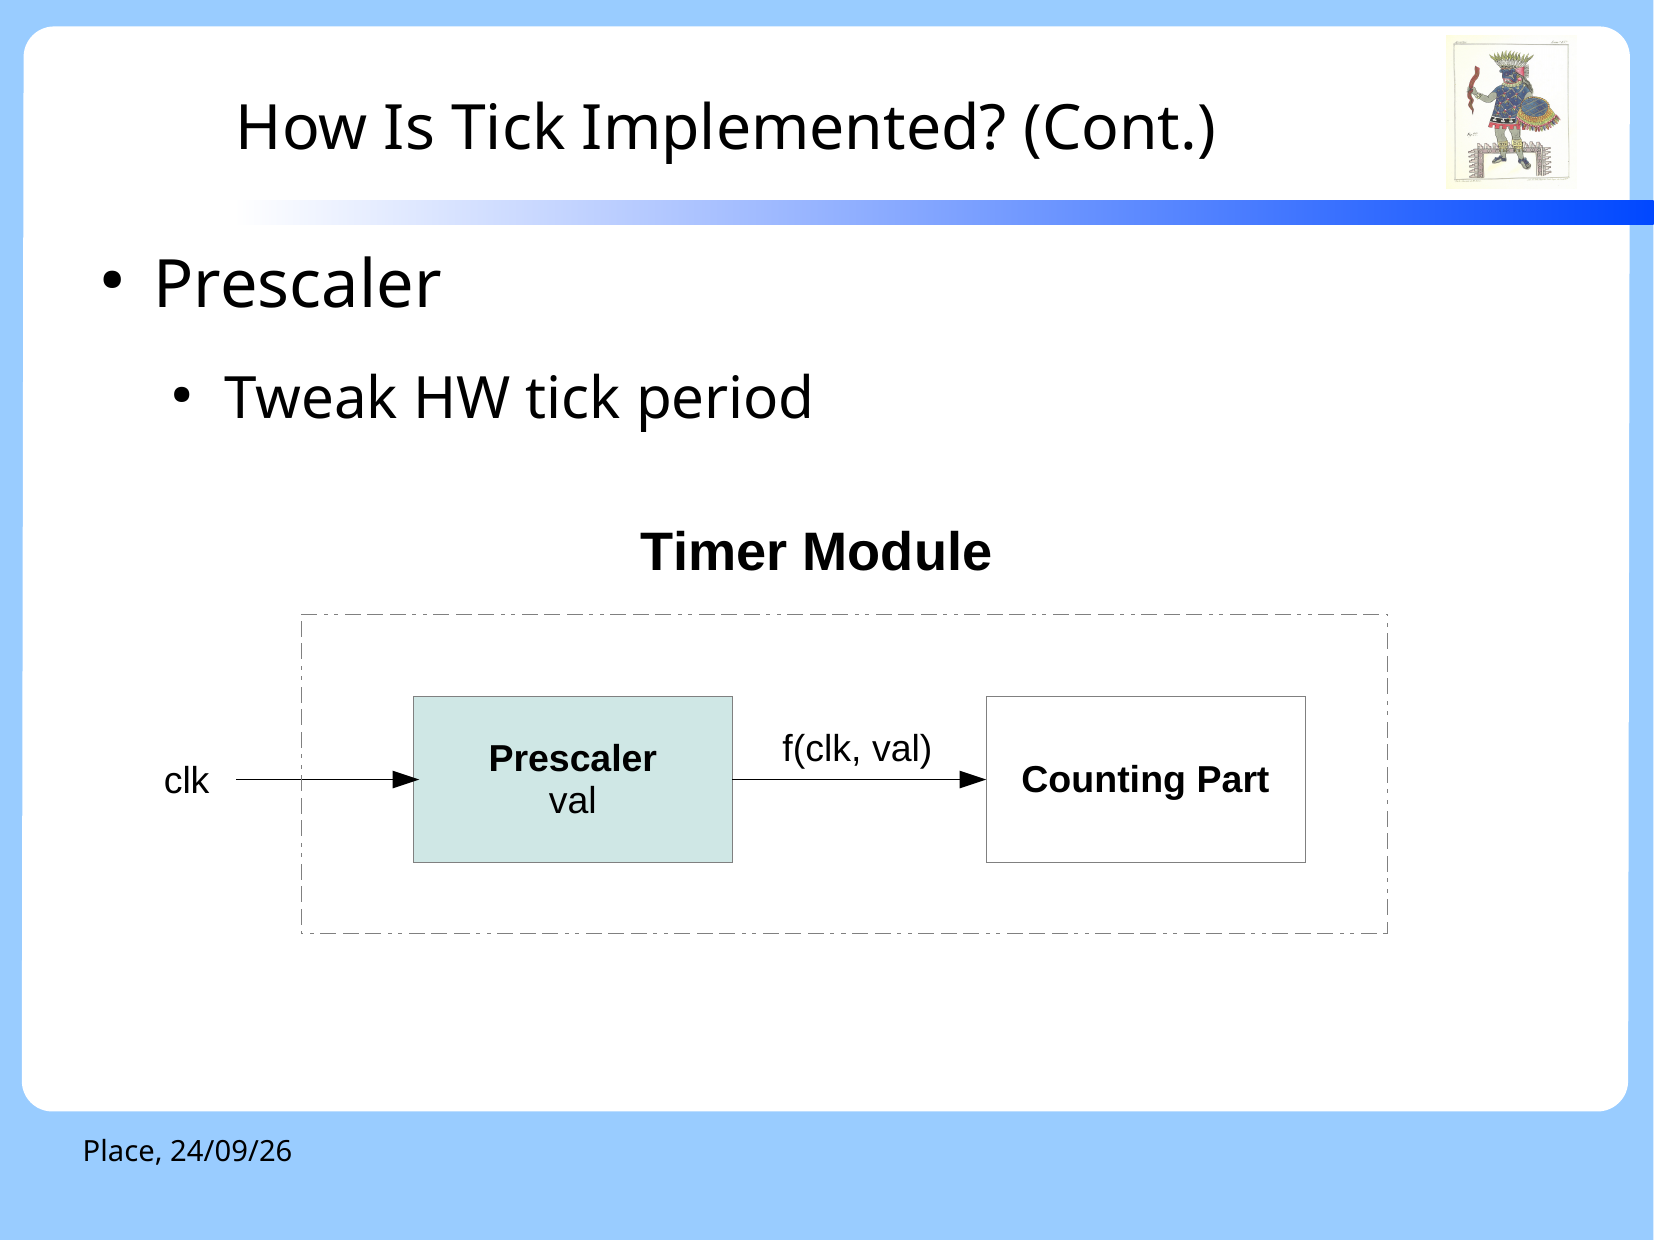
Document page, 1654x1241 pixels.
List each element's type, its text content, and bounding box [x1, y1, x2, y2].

list Prescaler Tweak HW tick period [82, 236, 1571, 1055]
picture [1446, 35, 1577, 189]
text_box clk [148, 752, 225, 810]
text_box Timer Module [625, 513, 1008, 590]
title How Is Tick Implemented? (Cont.) [82, 49, 1371, 201]
text_box f(clk, val) [767, 720, 948, 778]
text_box [301, 614, 1388, 934]
